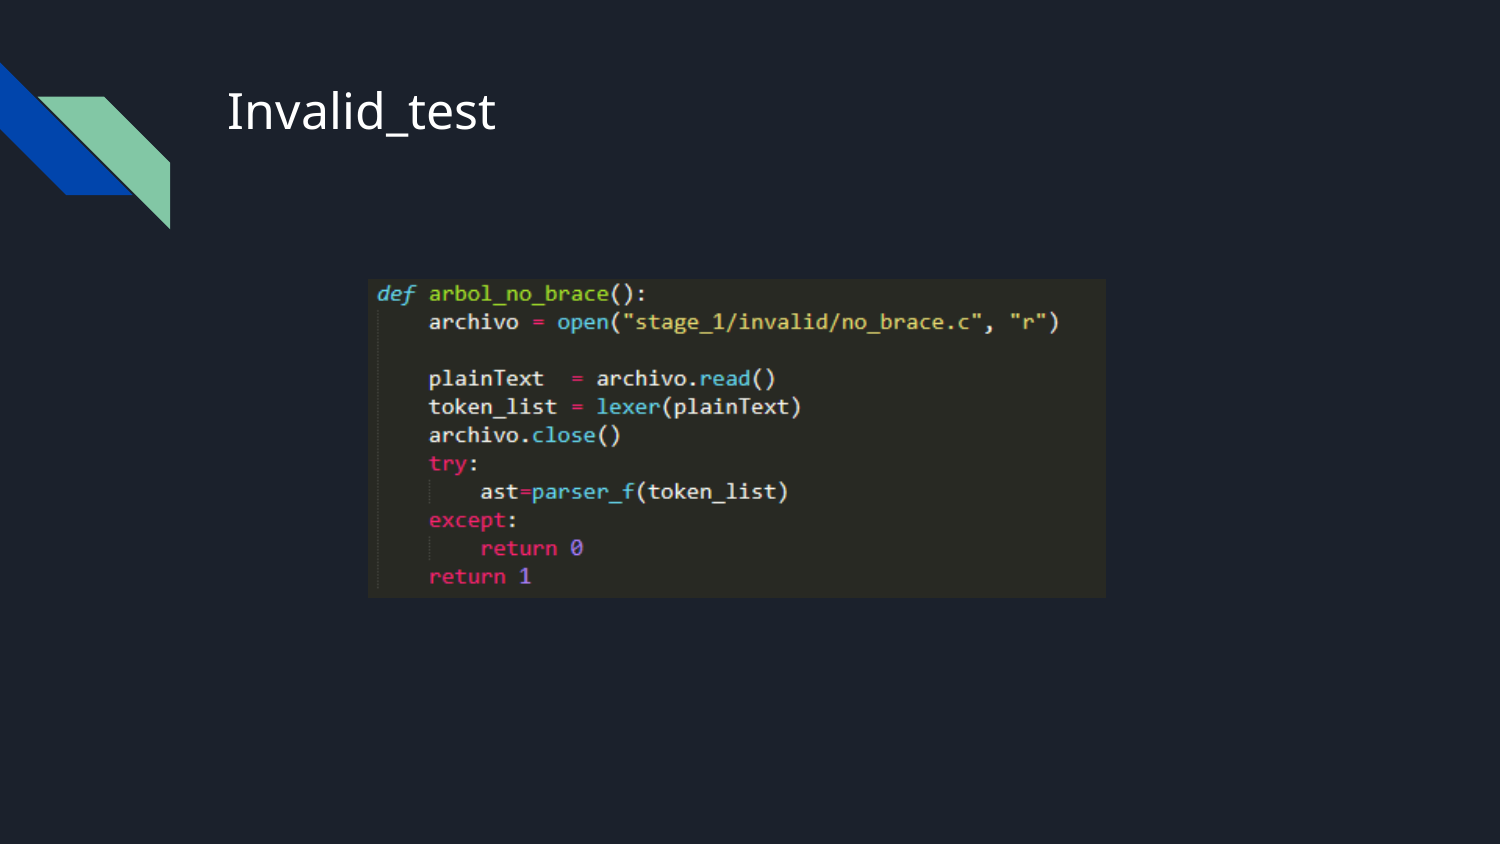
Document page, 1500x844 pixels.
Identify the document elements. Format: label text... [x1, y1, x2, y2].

title Invalid_test [212, 64, 1368, 215]
picture [368, 279, 1106, 598]
